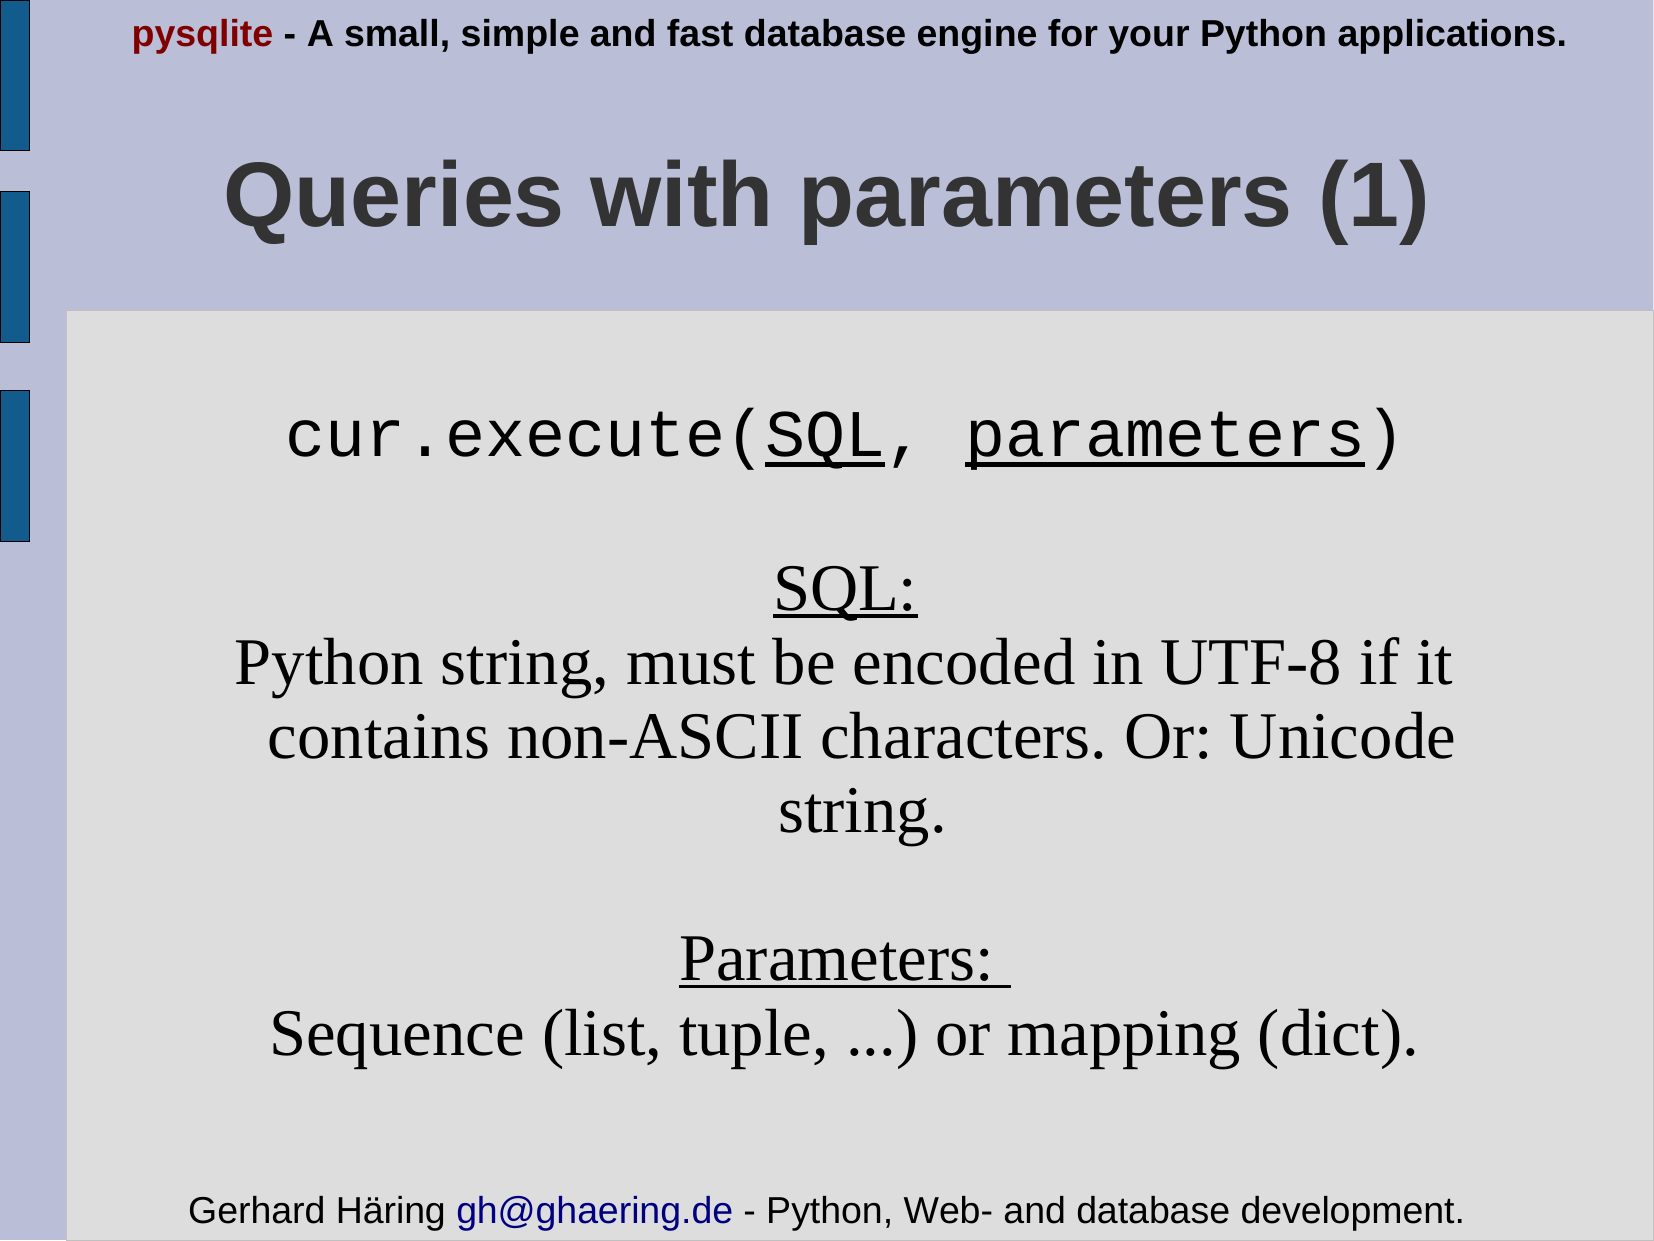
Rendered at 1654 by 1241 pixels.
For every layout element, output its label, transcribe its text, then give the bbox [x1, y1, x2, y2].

title Queries with parameters (1) [121, 91, 1534, 299]
subtitle cur.execute(SQL, parameters) SQL: Python string, must be encoded in UTF-8 if it contains non-ASCII characters. Or: Unicode string. Parameters: Sequence (list, tuple, ...) or mapping (dict). [121, 344, 1534, 1127]
